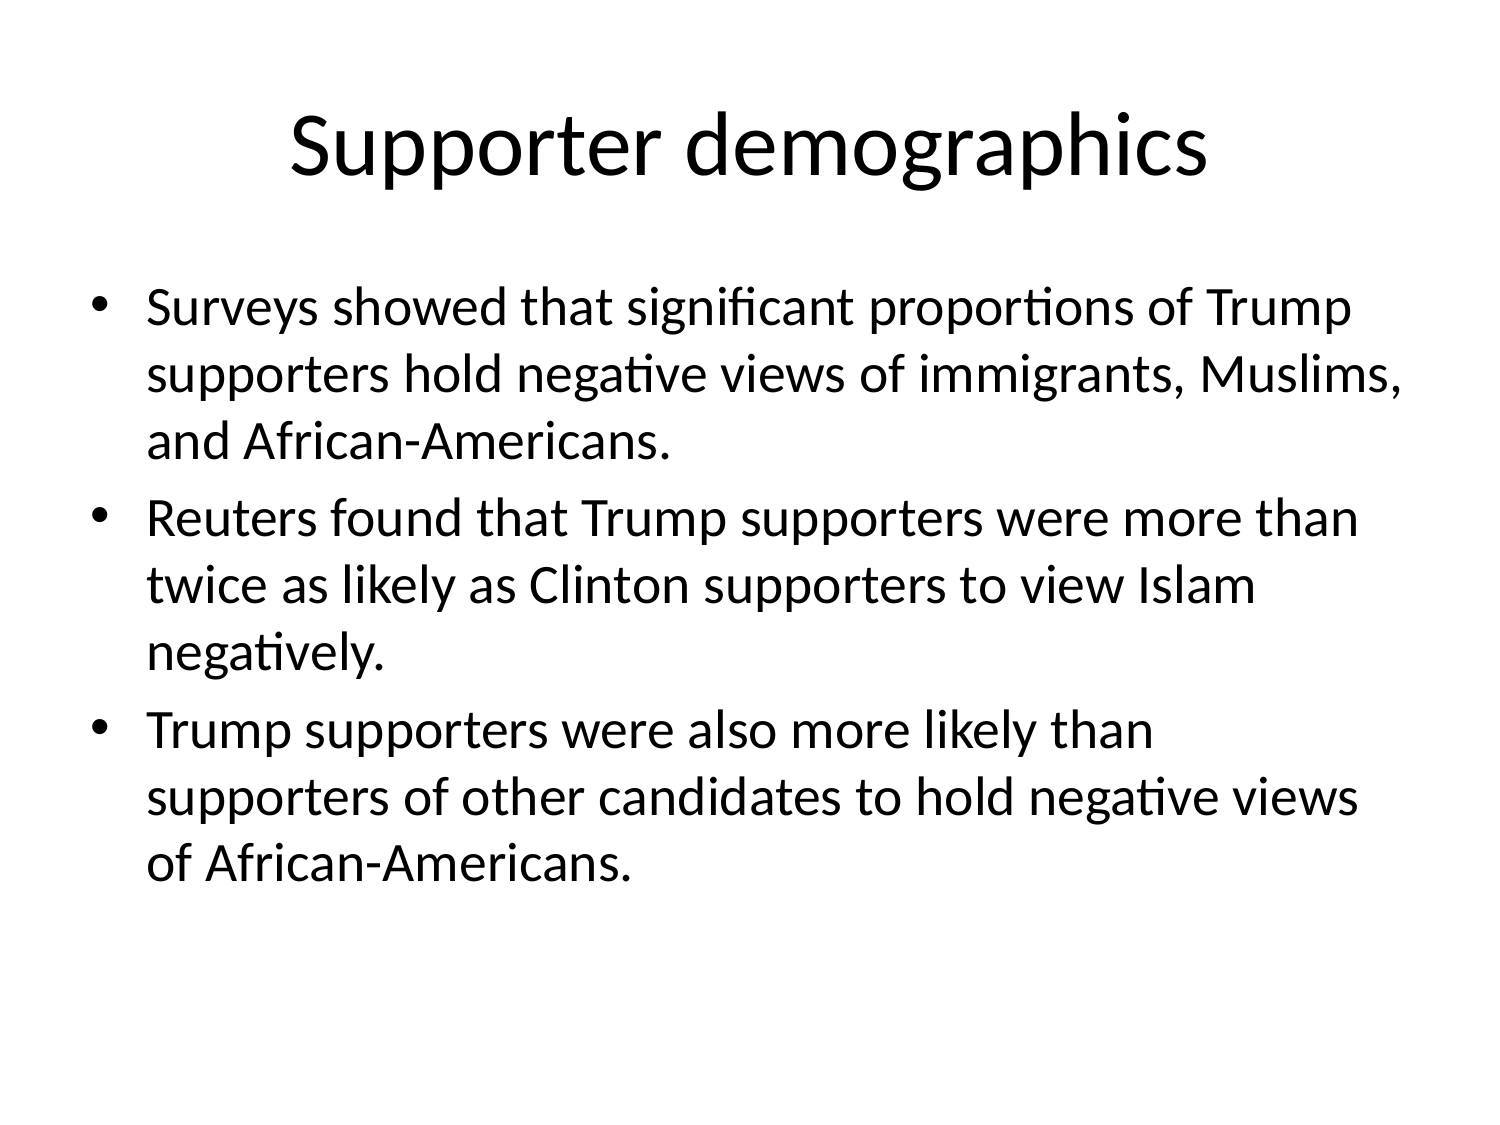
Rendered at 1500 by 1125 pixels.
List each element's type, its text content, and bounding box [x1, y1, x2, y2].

title Supporter demographics [75, 45, 1425, 233]
list Surveys showed that significant proportions of Trump supporters hold negative views of immigrants, Muslims, and African-Americans. Reuters found that Trump supporters were more than twice as likely as Clinton supporters to view Islam negatively. Trump supporters were also more likely than supporters of other candidates to hold negative views of African-Americans. [75, 262, 1425, 1005]
